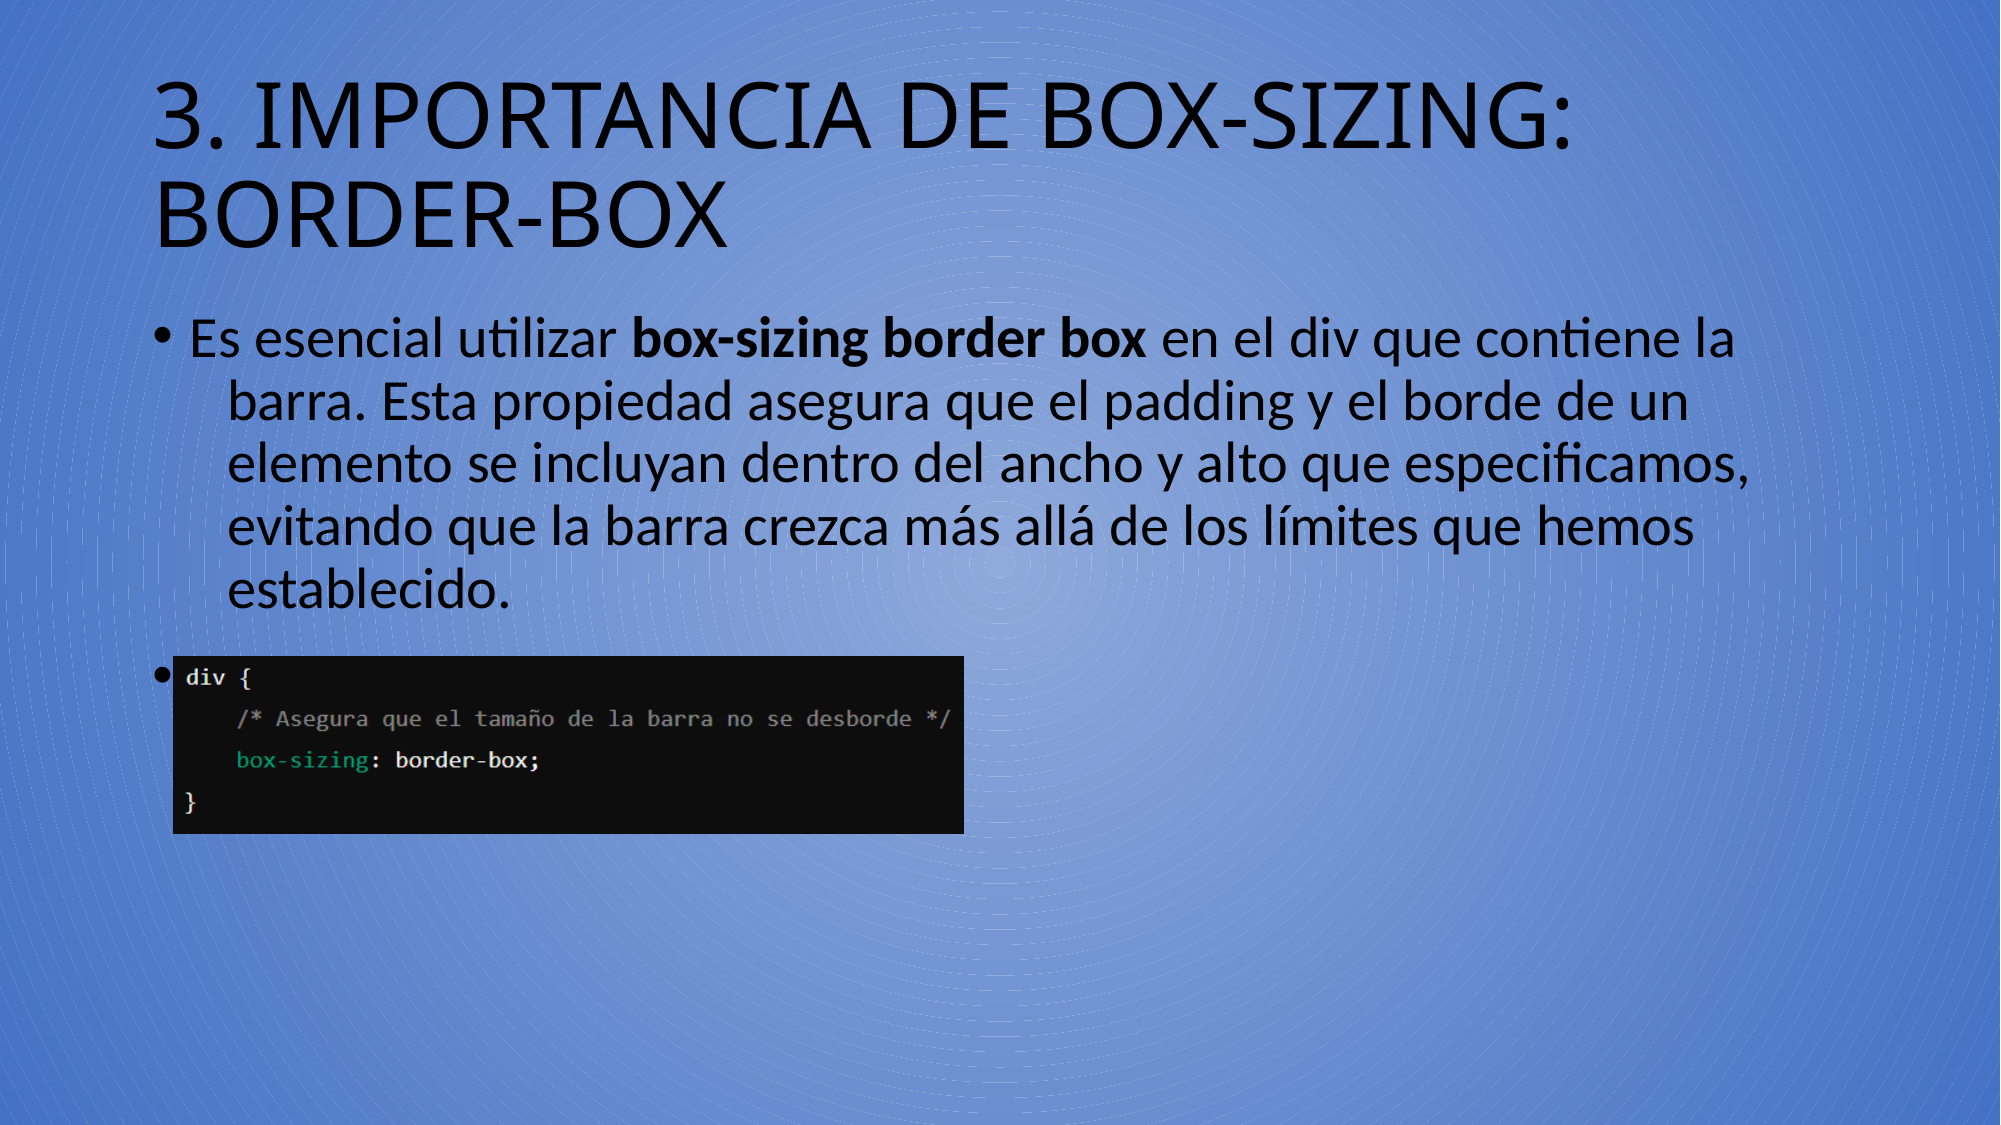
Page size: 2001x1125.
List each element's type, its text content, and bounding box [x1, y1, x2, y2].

list Es esencial utilizar box-sizing border box en el div que contiene la barra. Esta propiedad asegura que el padding y el borde de un elemento se incluyan dentro del ancho y alto que especificamos, evitando que la barra crezca más allá de los límites que hemos establecido. [137, 299, 1863, 1014]
picture [173, 656, 964, 834]
title 3. IMPORTANCIA DE BOX-SIZING: BORDER-BOX [137, 59, 1863, 278]
